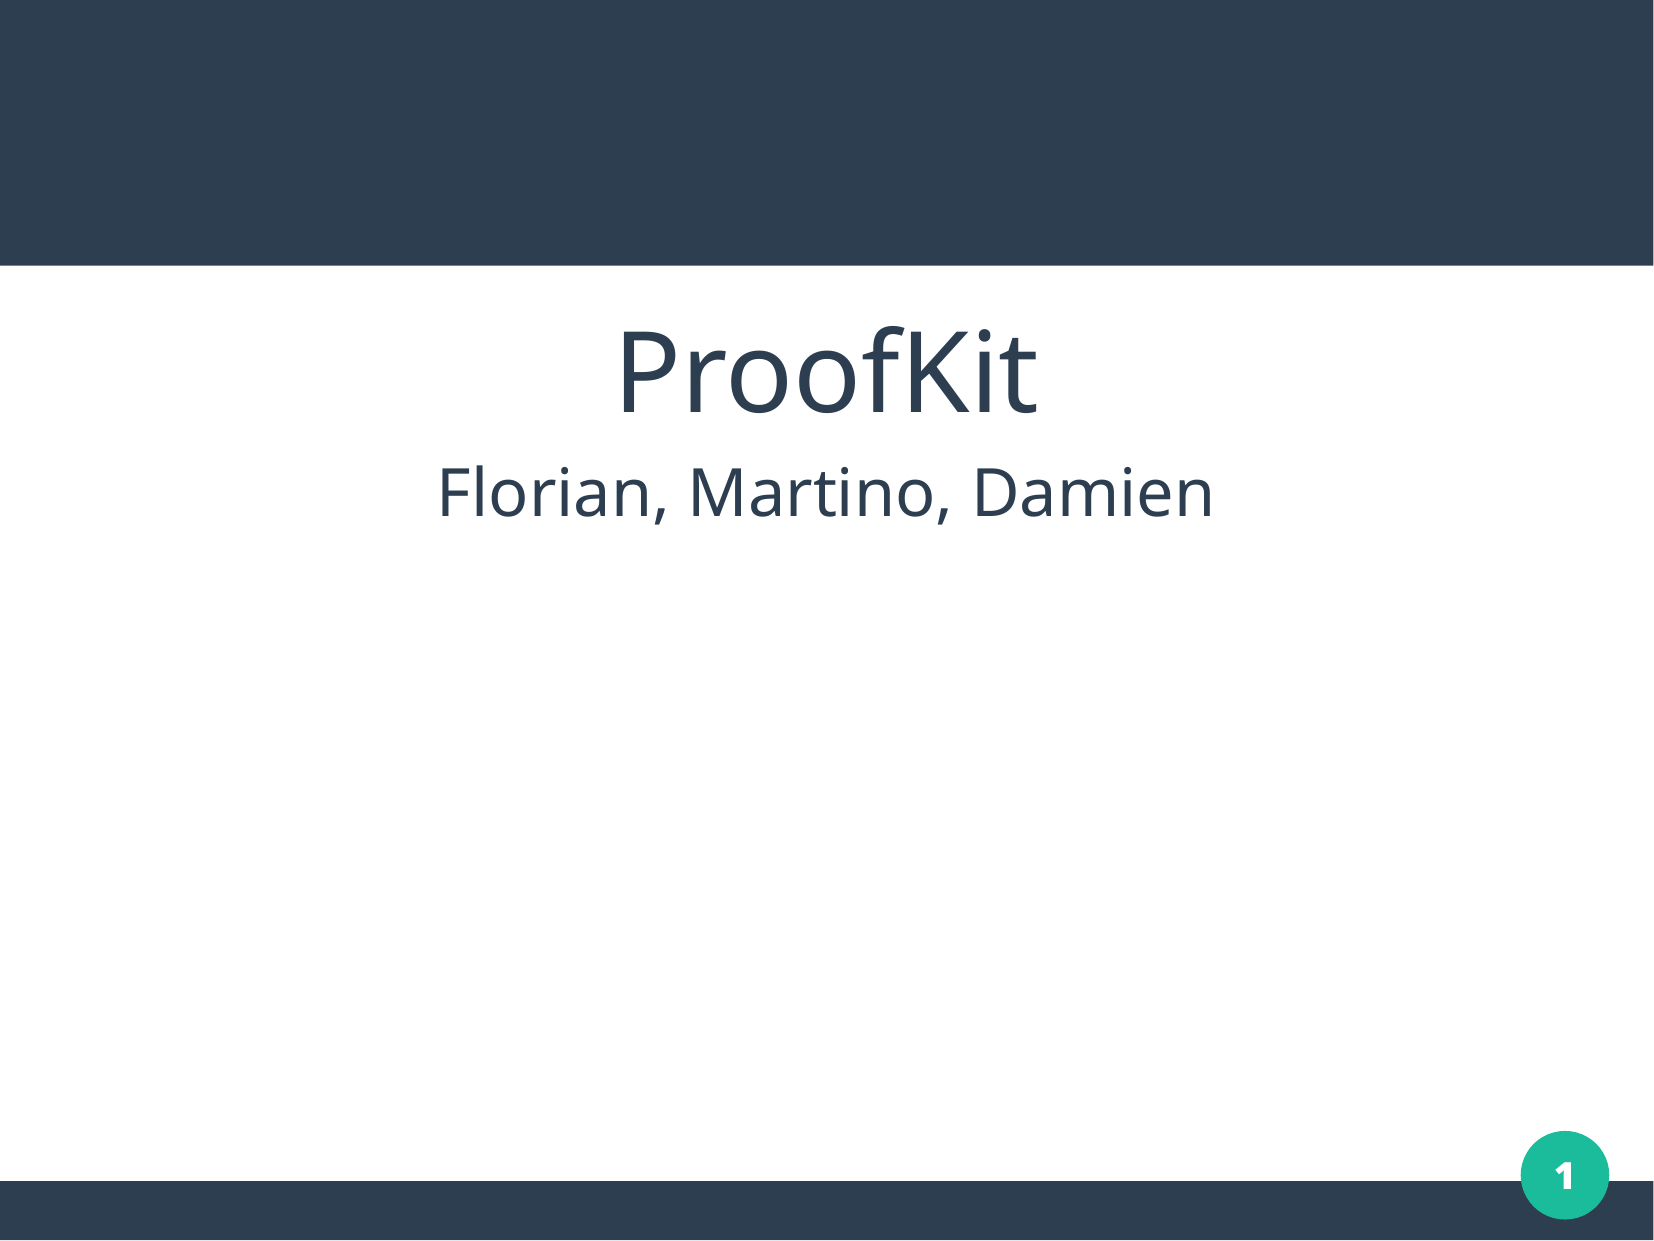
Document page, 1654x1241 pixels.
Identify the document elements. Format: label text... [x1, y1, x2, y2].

subtitle ProofKit Florian, Martino, Damien [59, 49, 1595, 779]
